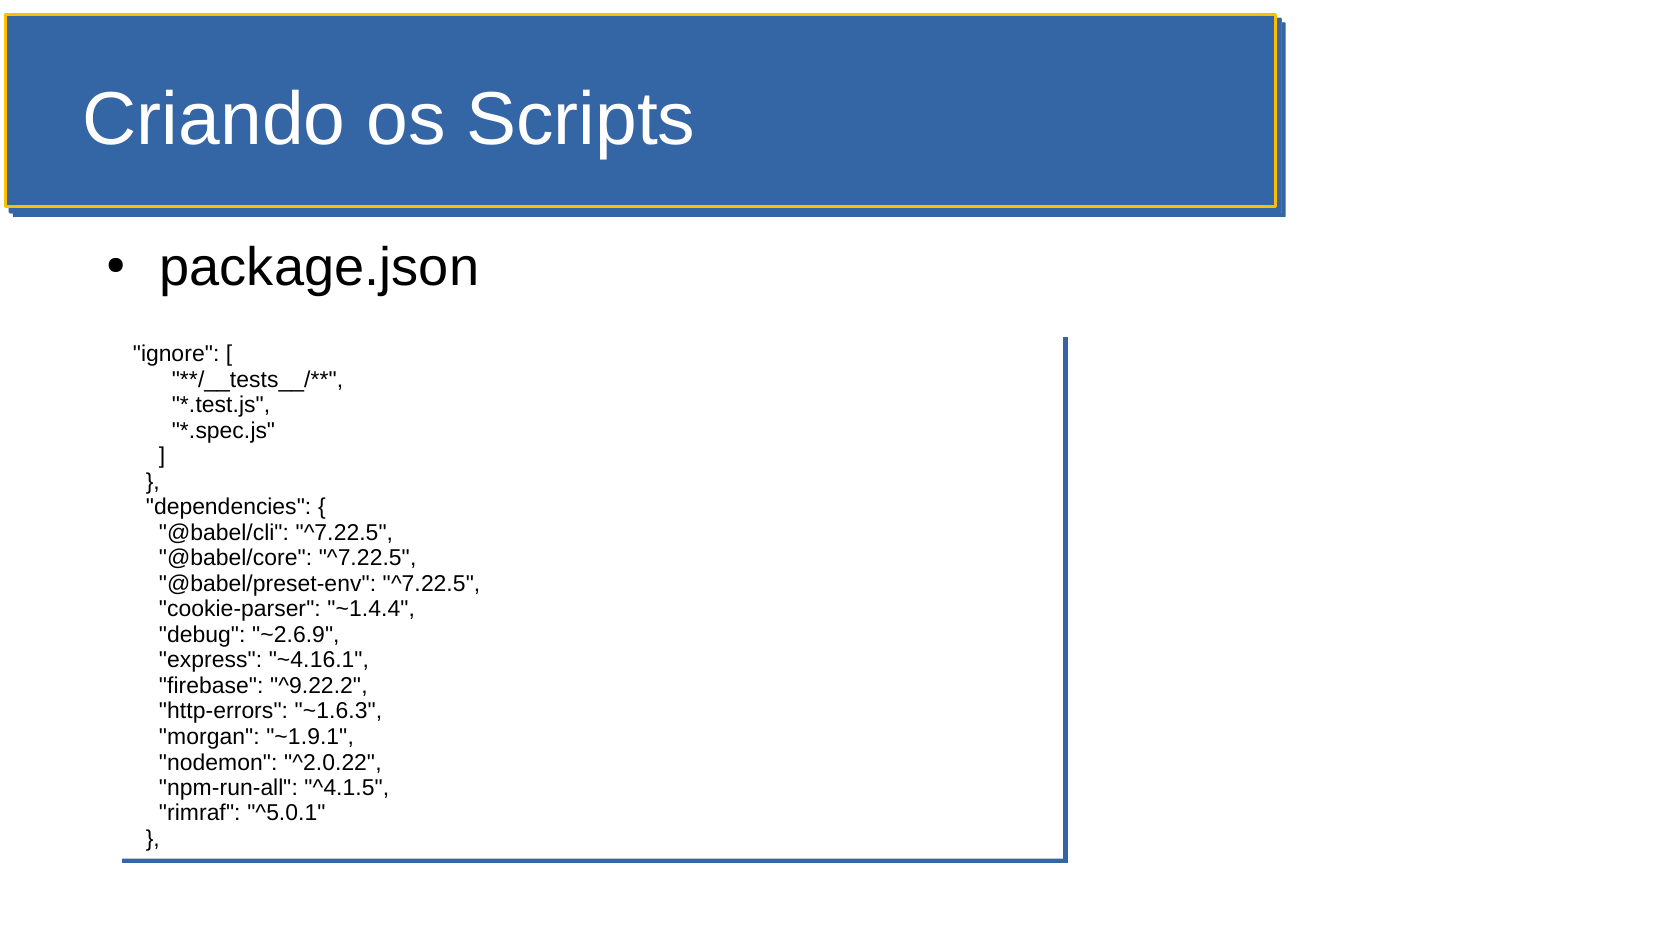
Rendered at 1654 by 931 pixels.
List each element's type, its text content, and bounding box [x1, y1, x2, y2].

list package.json [88, 236, 1565, 798]
text_box "ignore": [ "**/__tests__/**", "*.test.js", "*.spec.js" ] }, "dependencies": { "@babel/cli": "^7.22.5", "@babel/core": "^7.22.5", "@babel/preset-env": "^7.22.5", "cookie-parser": "~1.4.4", "debug": "~2.6.9", "express": "~4.16.1", "firebase": "^9.22.2", "http-errors": "~1.6.3", "morgan": "~1.9.1", "nodemon": "^2.0.22", "npm-run-all": "^4.1.5", "rimraf": "^5.0.1" }, [118, 333, 1063, 859]
title Criando os Scripts [82, 44, 1235, 192]
